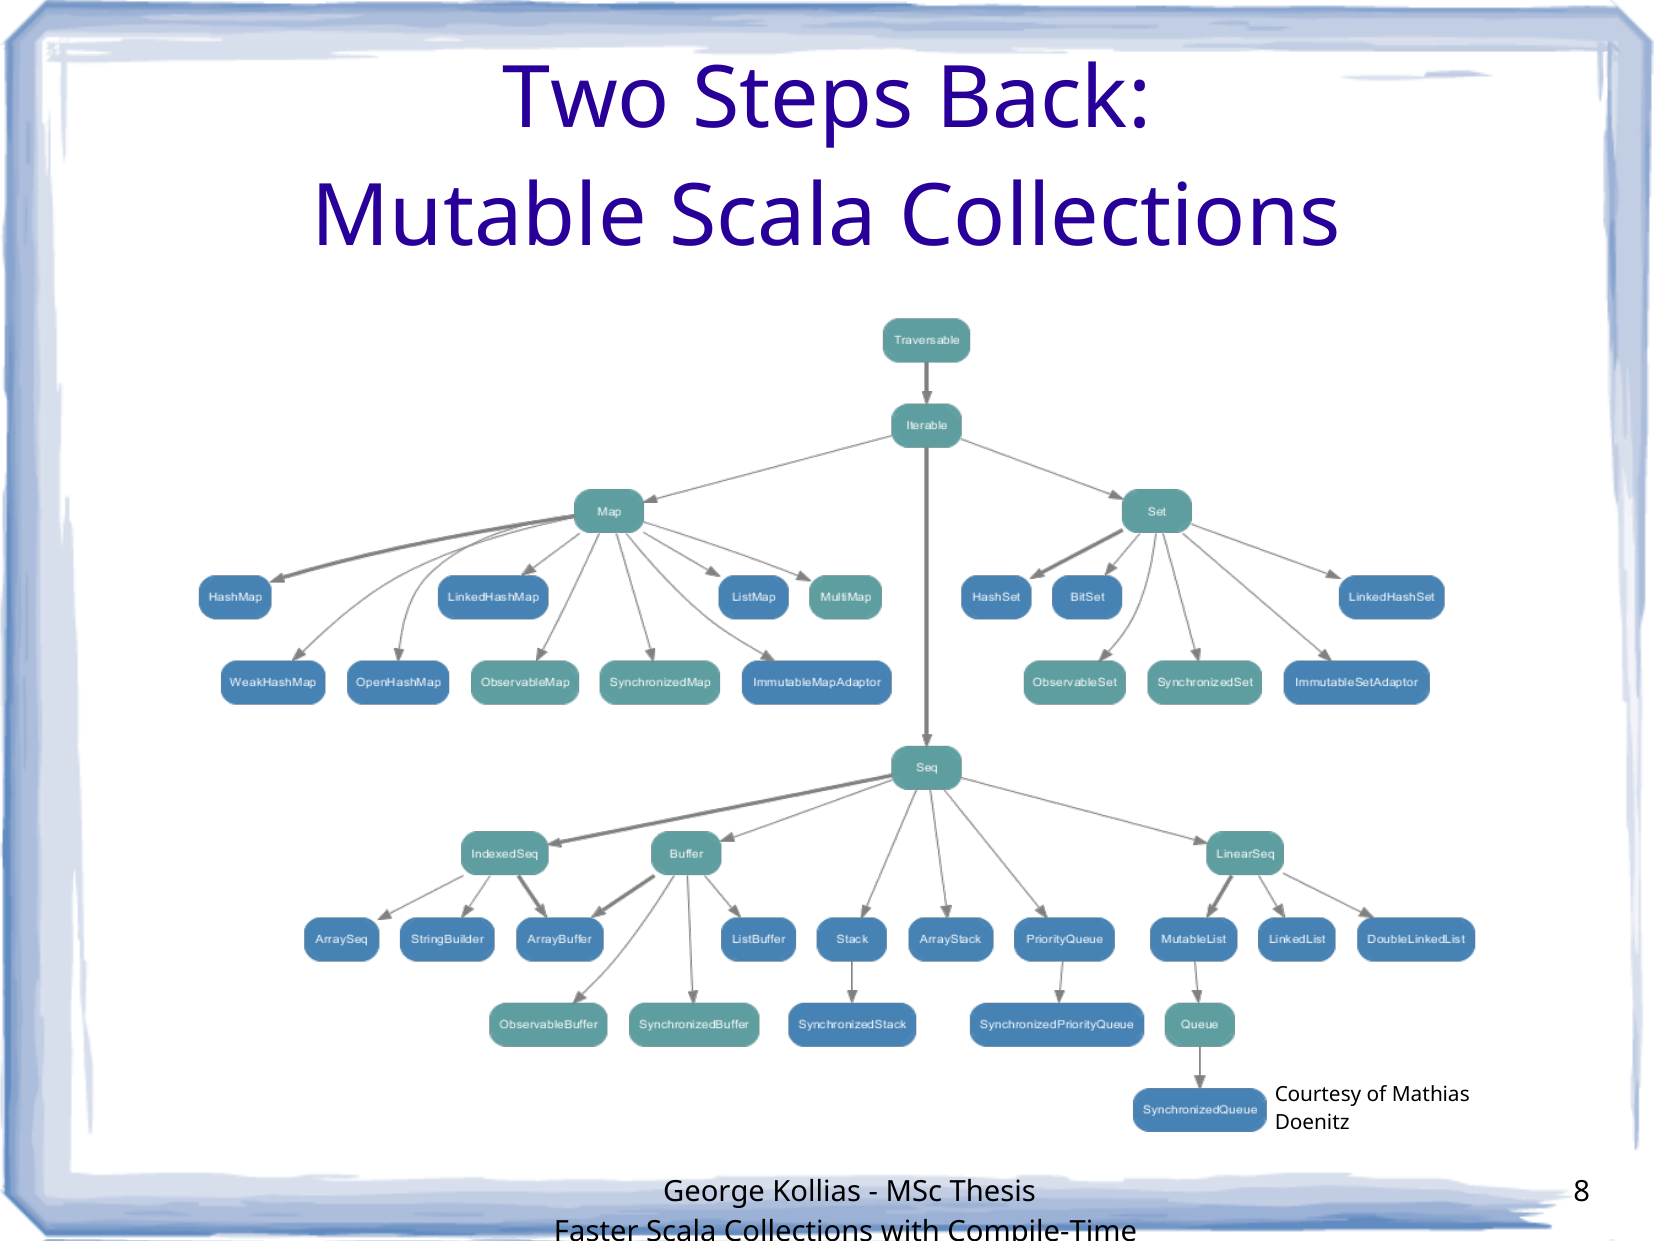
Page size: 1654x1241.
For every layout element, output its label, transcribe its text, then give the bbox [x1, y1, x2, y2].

picture [1098, 1227, 1105, 1241]
picture [573, 1233, 580, 1239]
picture [704, 1233, 711, 1239]
picture [969, 1227, 978, 1239]
picture [846, 1227, 854, 1241]
picture [998, 1227, 1005, 1241]
picture [1124, 1227, 1132, 1232]
picture [926, 1227, 934, 1241]
picture [746, 1227, 755, 1239]
title Two Steps Back: Mutable Scala Collections [82, 49, 1571, 257]
picture [680, 1233, 687, 1239]
picture [888, 1228, 895, 1241]
picture [1047, 1227, 1055, 1232]
picture [0, 0, 1654, 1241]
picture [988, 1227, 995, 1241]
picture [827, 1227, 836, 1239]
picture [614, 1227, 622, 1232]
picture [779, 1227, 787, 1232]
picture [1015, 1227, 1024, 1239]
picture [1108, 1227, 1115, 1241]
text_box Courtesy of Mathias Doenitz [1260, 1071, 1561, 1111]
